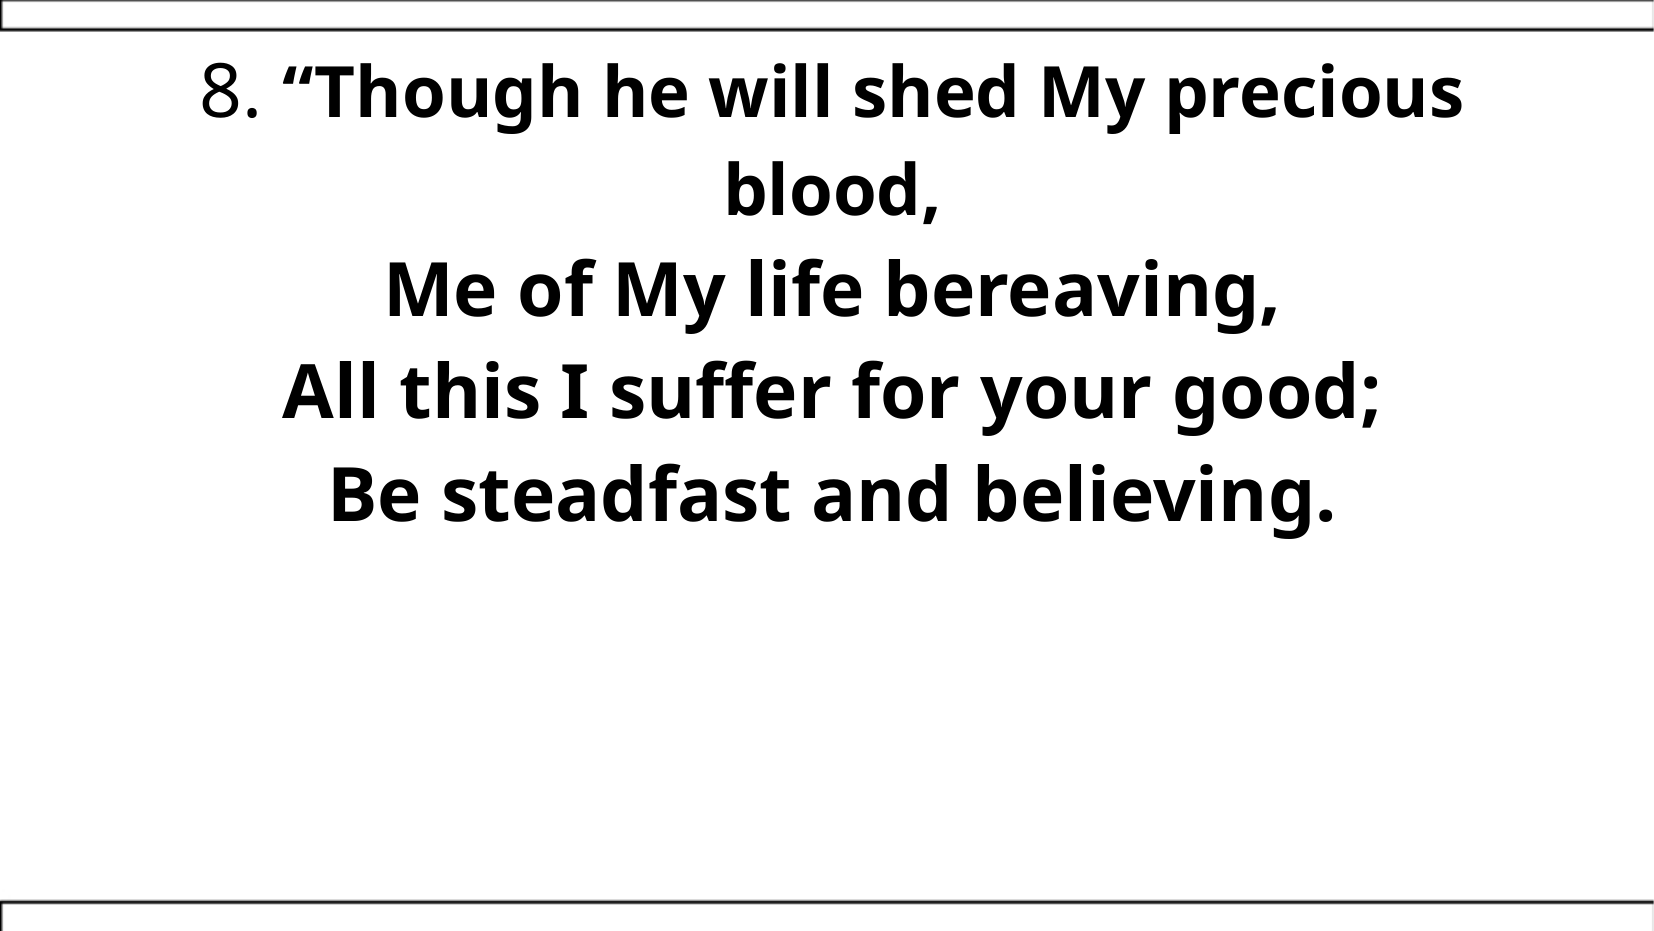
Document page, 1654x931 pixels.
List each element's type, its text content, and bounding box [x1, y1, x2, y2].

picture [0, 0, 1654, 931]
text_box 8. “Though he will shed My precious blood, Me of My life bereaving, All this I suffer for your good; Be steadfast and believing. [90, 30, 1576, 451]
